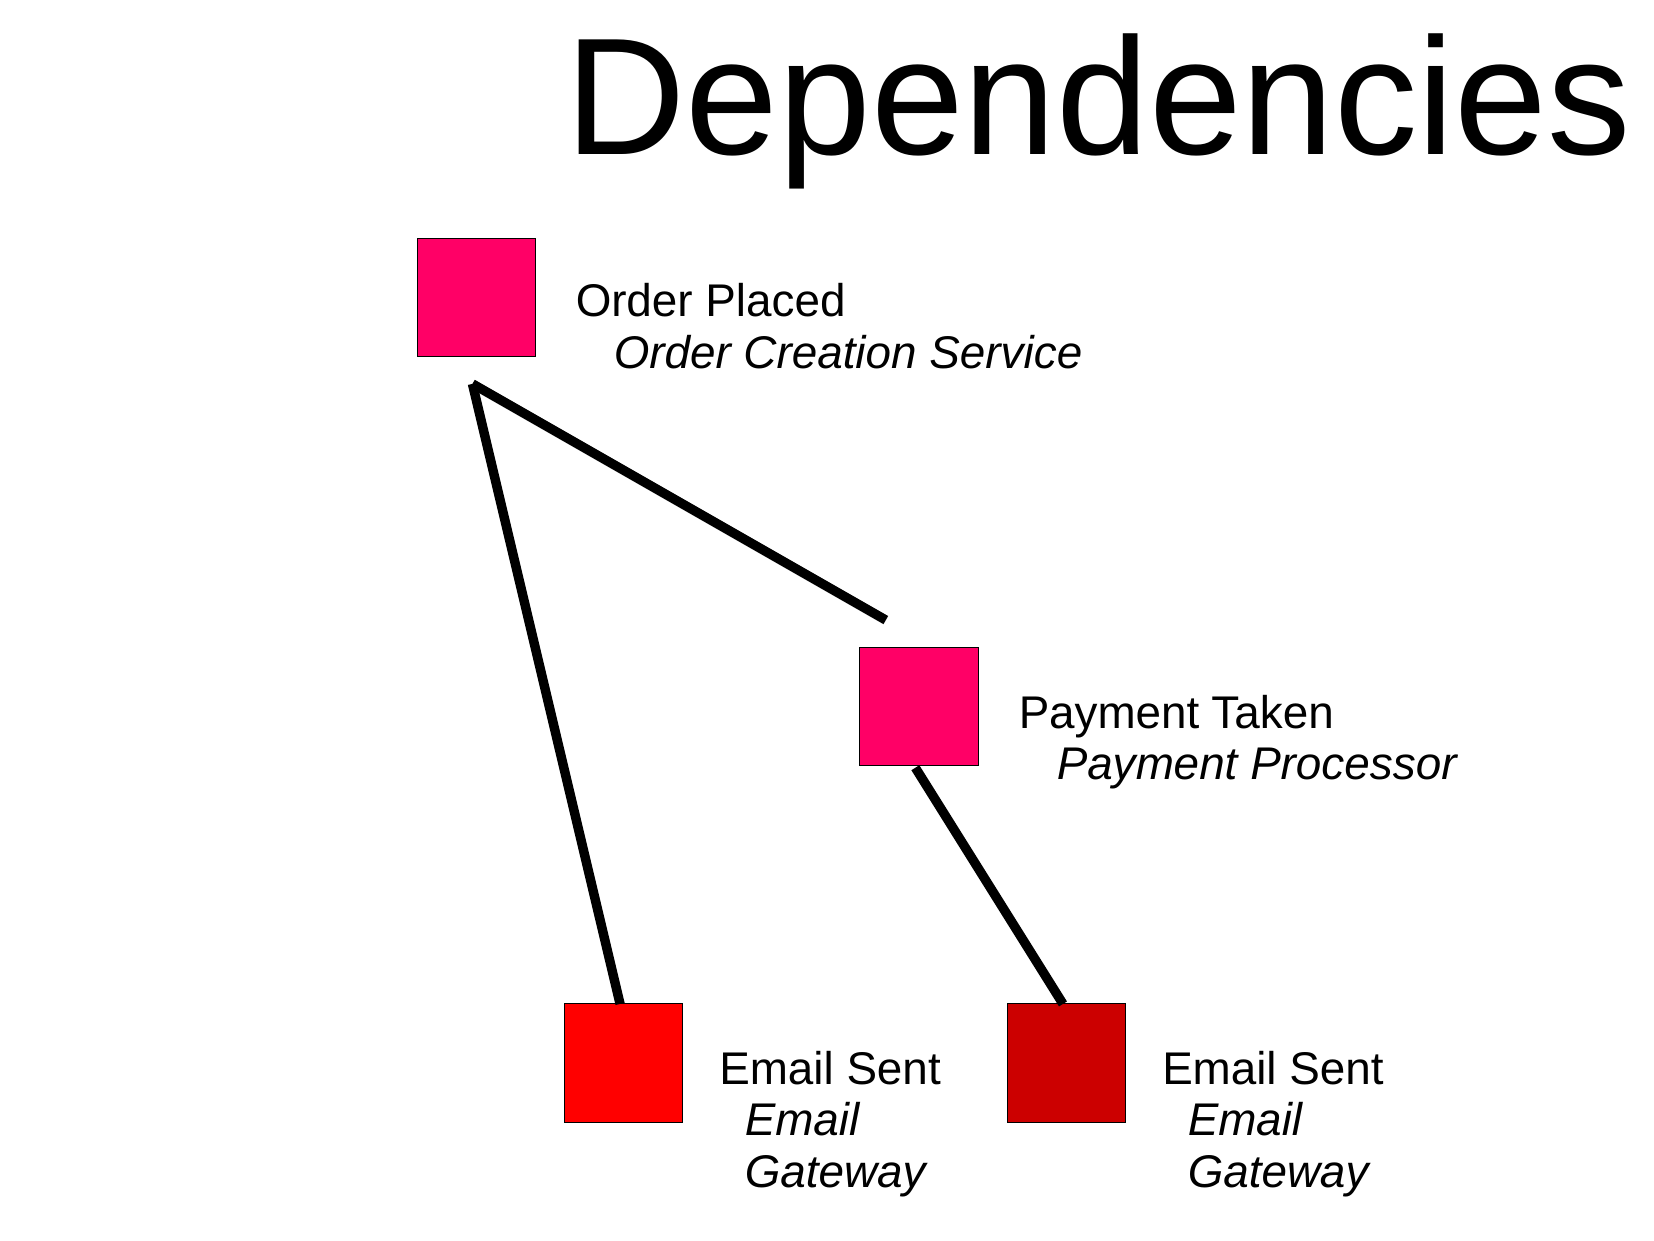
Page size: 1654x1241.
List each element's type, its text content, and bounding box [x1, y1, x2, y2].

text_box Dependencies [354, 0, 1654, 384]
text_box Payment Taken Payment Processor [1003, 679, 1472, 797]
text_box [417, 238, 536, 357]
text_box Email Sent Email Gateway [1147, 1035, 1399, 1205]
text_box Email Sent Email Gateway [704, 1035, 956, 1205]
text_box [859, 647, 979, 766]
text_box Order Placed Order Creation Service [561, 267, 1098, 386]
text_box [1007, 1003, 1126, 1123]
text_box [564, 1003, 683, 1123]
